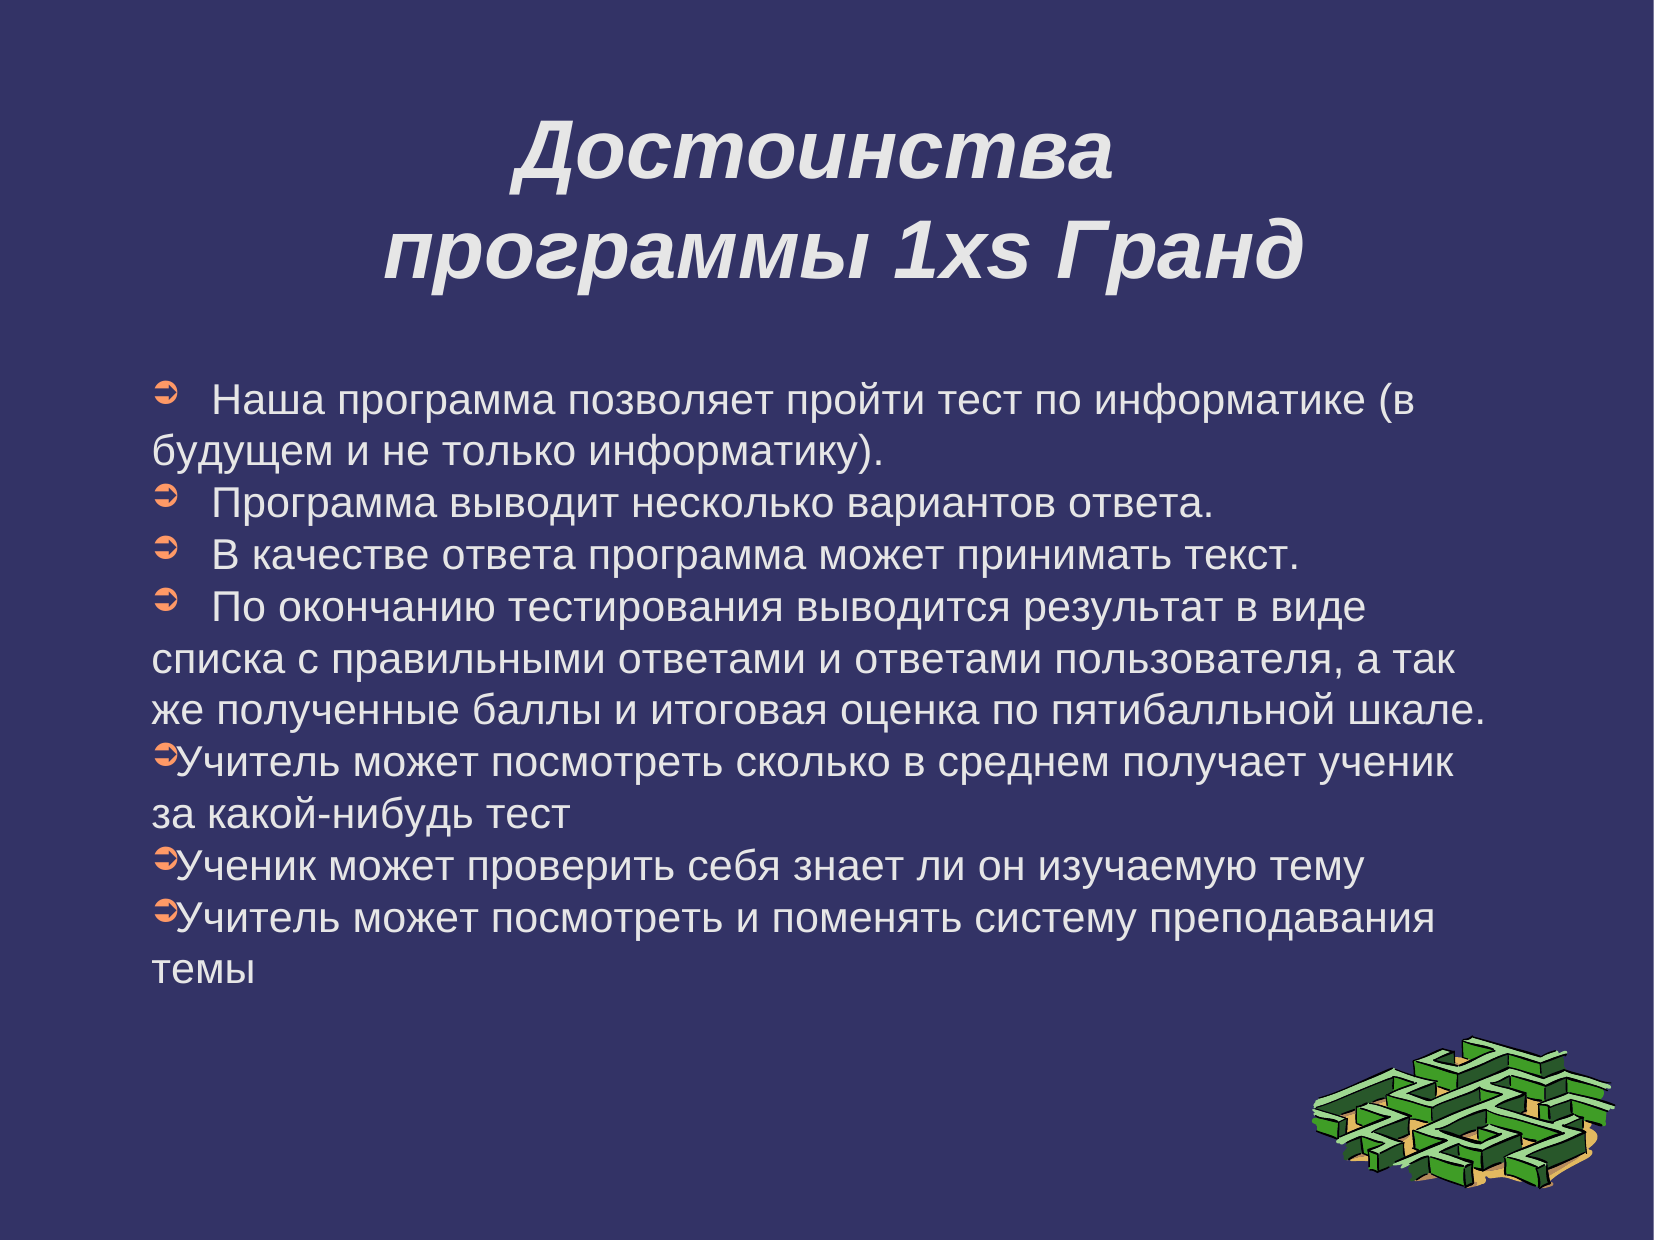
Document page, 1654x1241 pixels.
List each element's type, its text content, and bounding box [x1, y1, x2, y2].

list Наша программа позволяет пройти тест по информатике (в будущем и не только информатику). Программа выводит несколько вариантов ответа. В качестве ответа программа может принимать текст. По окончанию тестирования выводится результат в виде списка с правильными ответами и ответами пользователя, а так же полученные баллы и итоговая оценка по пятибалльной шкале. Учитель может посмотреть сколько в среднем получает ученик за какой-нибудь тест Ученик может проверить себя знает ли он изучаемую тему Учитель может посмотреть и поменять систему преподавания темы [151, 370, 1503, 1020]
title Достоинства программы 1xs Гранд [120, 93, 1533, 296]
